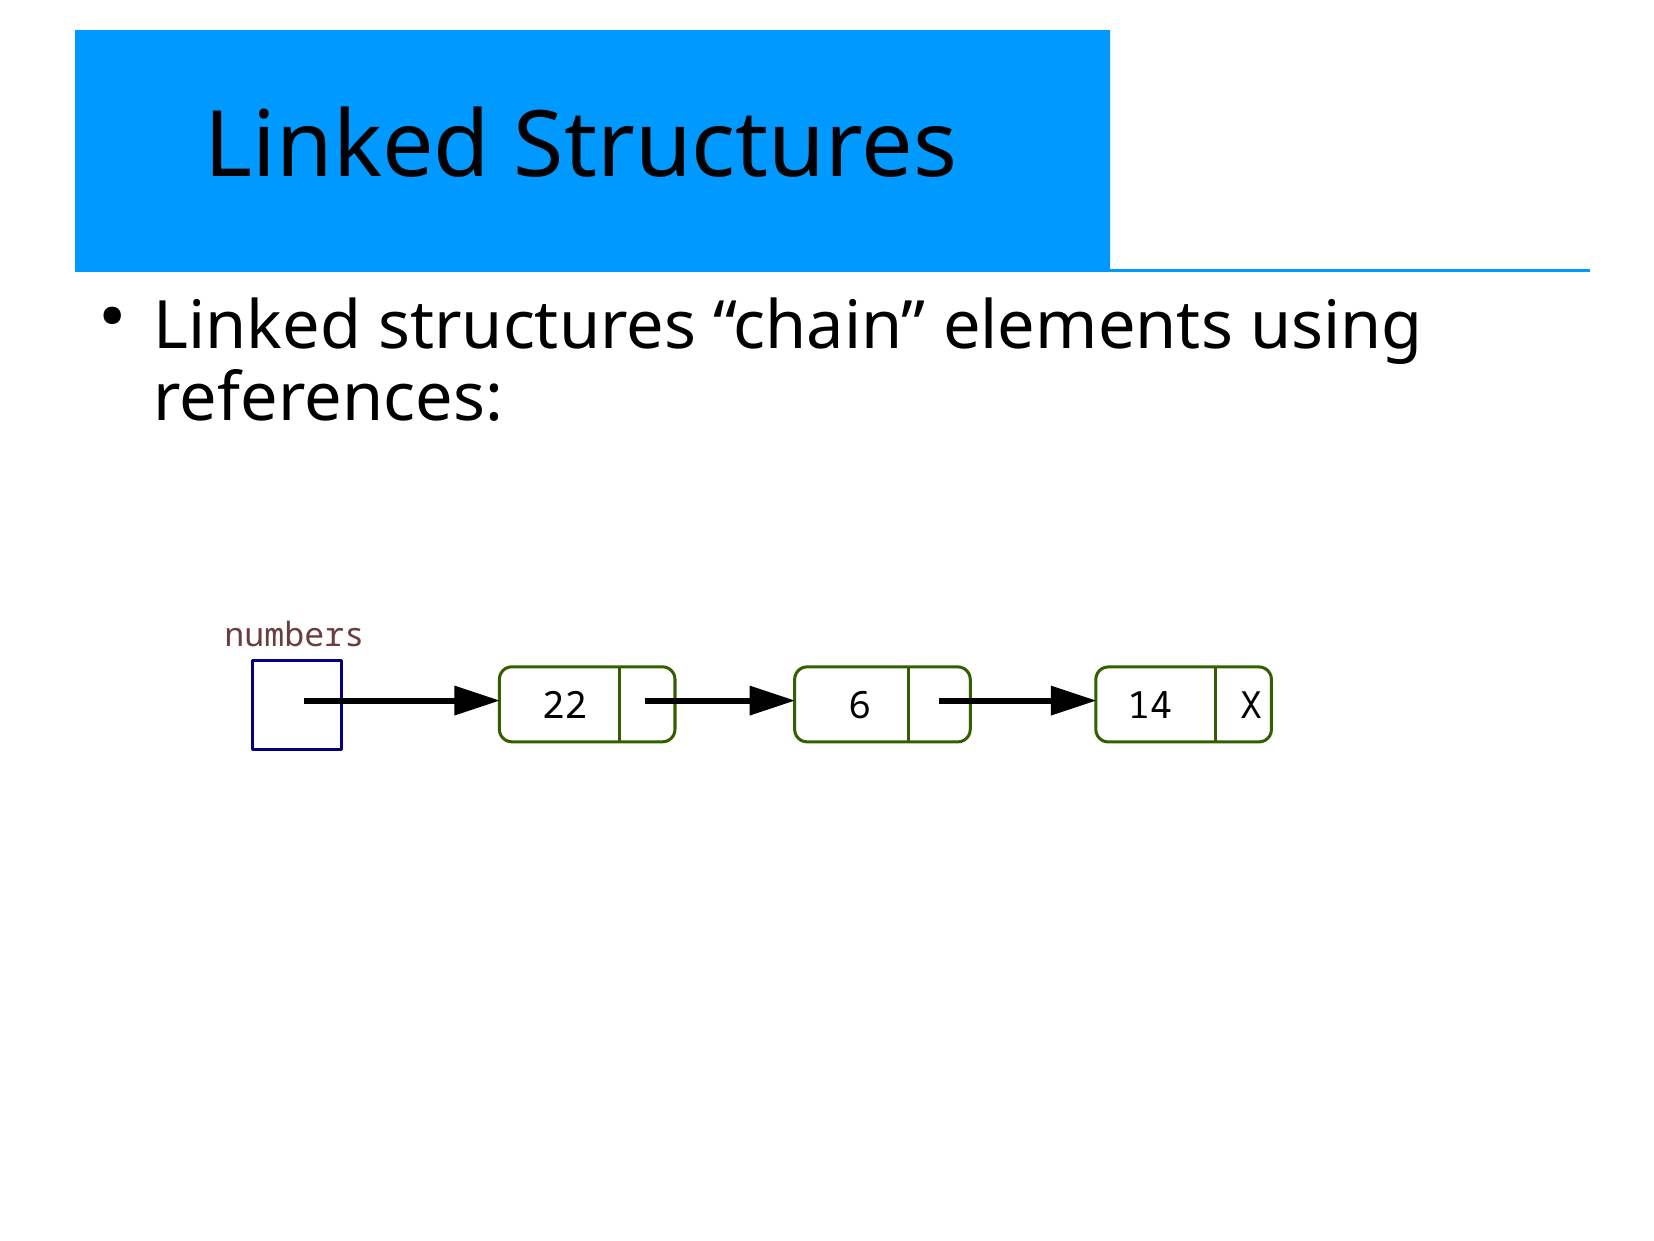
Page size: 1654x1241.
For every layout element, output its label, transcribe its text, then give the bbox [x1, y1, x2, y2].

text_box 14 X [1217, 666, 1272, 742]
text_box 6 [910, 666, 971, 742]
text_box 14 X [1095, 666, 1216, 742]
text_box [252, 660, 342, 750]
title Linked Structures [82, 37, 1081, 245]
text_box 22 [621, 666, 676, 742]
text_box 6 [794, 666, 909, 742]
text_box 22 [499, 666, 620, 742]
list Linked structures “chain” elements using references: [82, 290, 1571, 1010]
text_box numbers [209, 603, 380, 658]
